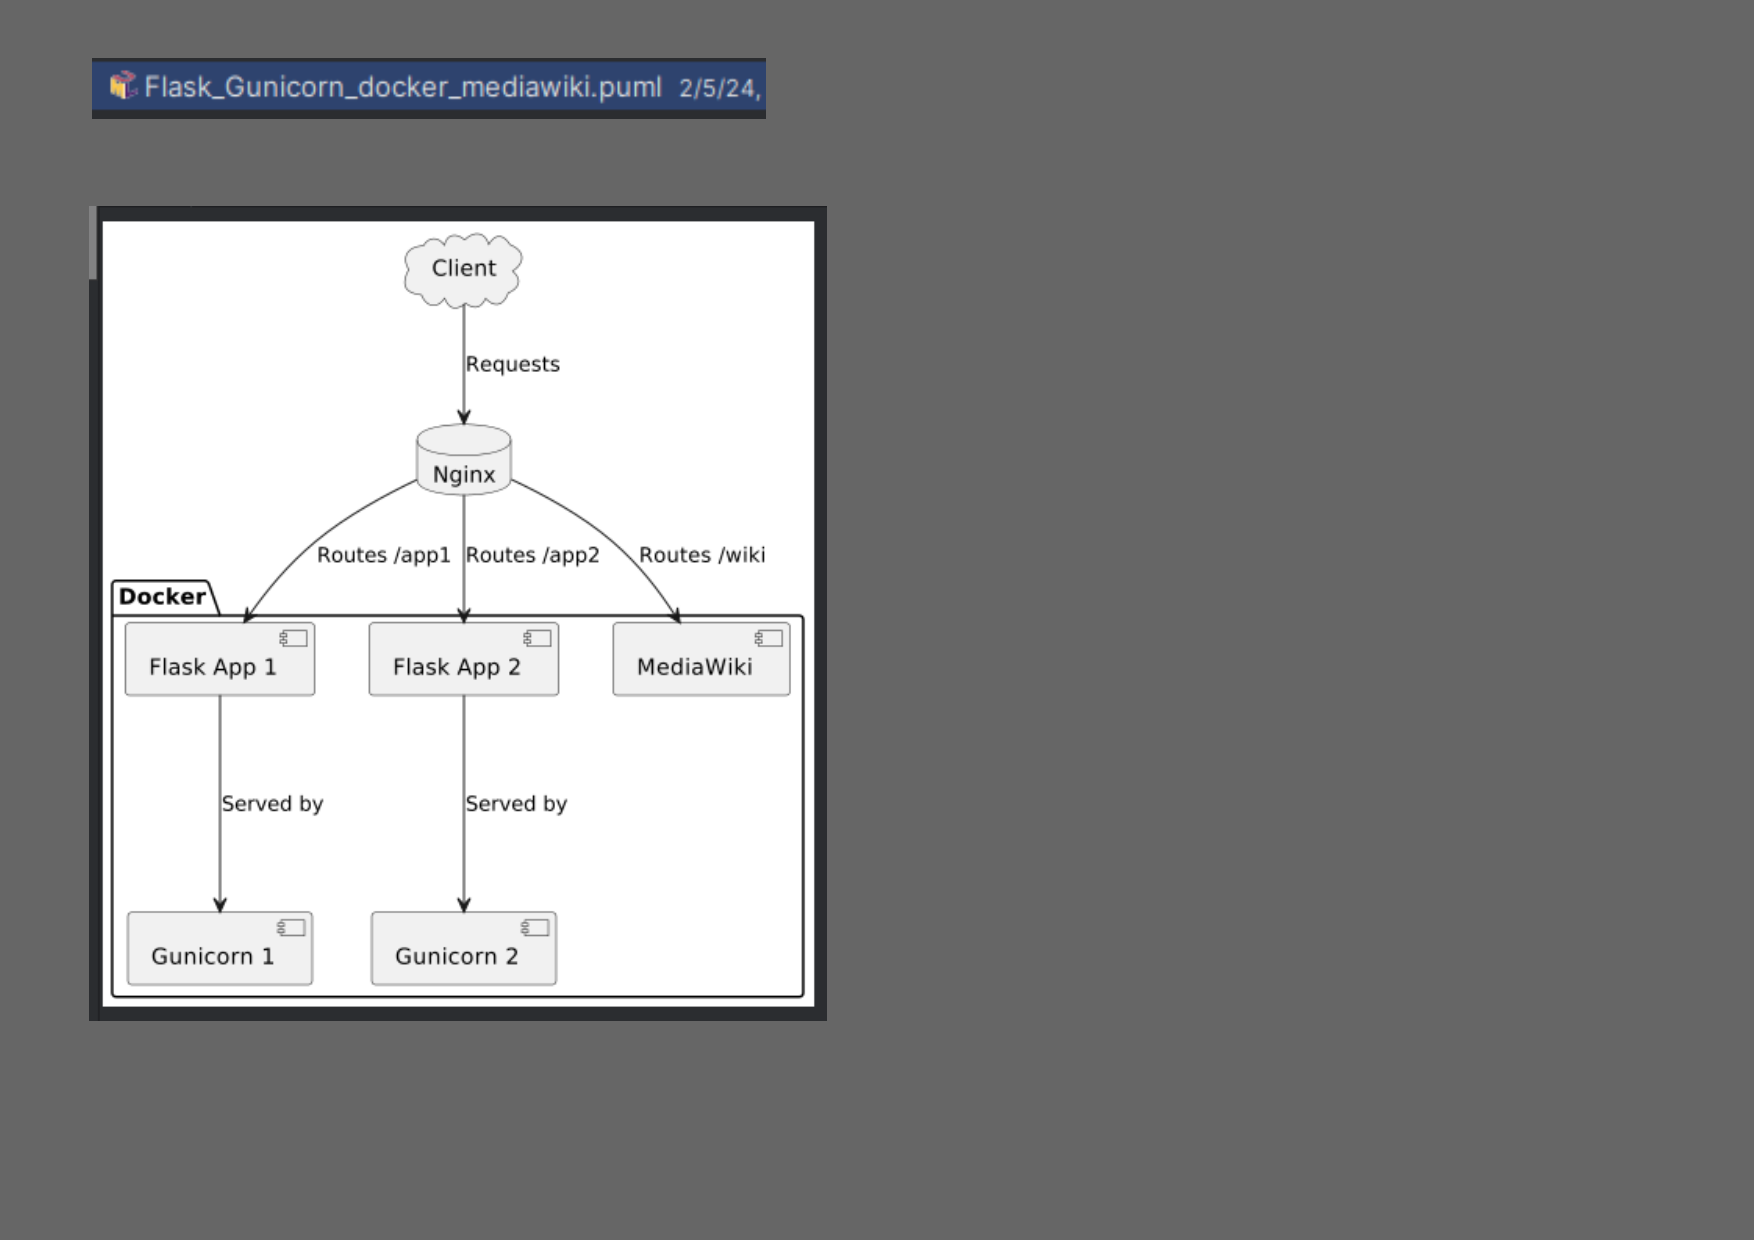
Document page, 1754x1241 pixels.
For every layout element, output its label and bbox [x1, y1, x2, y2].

picture [92, 58, 766, 119]
picture [89, 206, 827, 1021]
